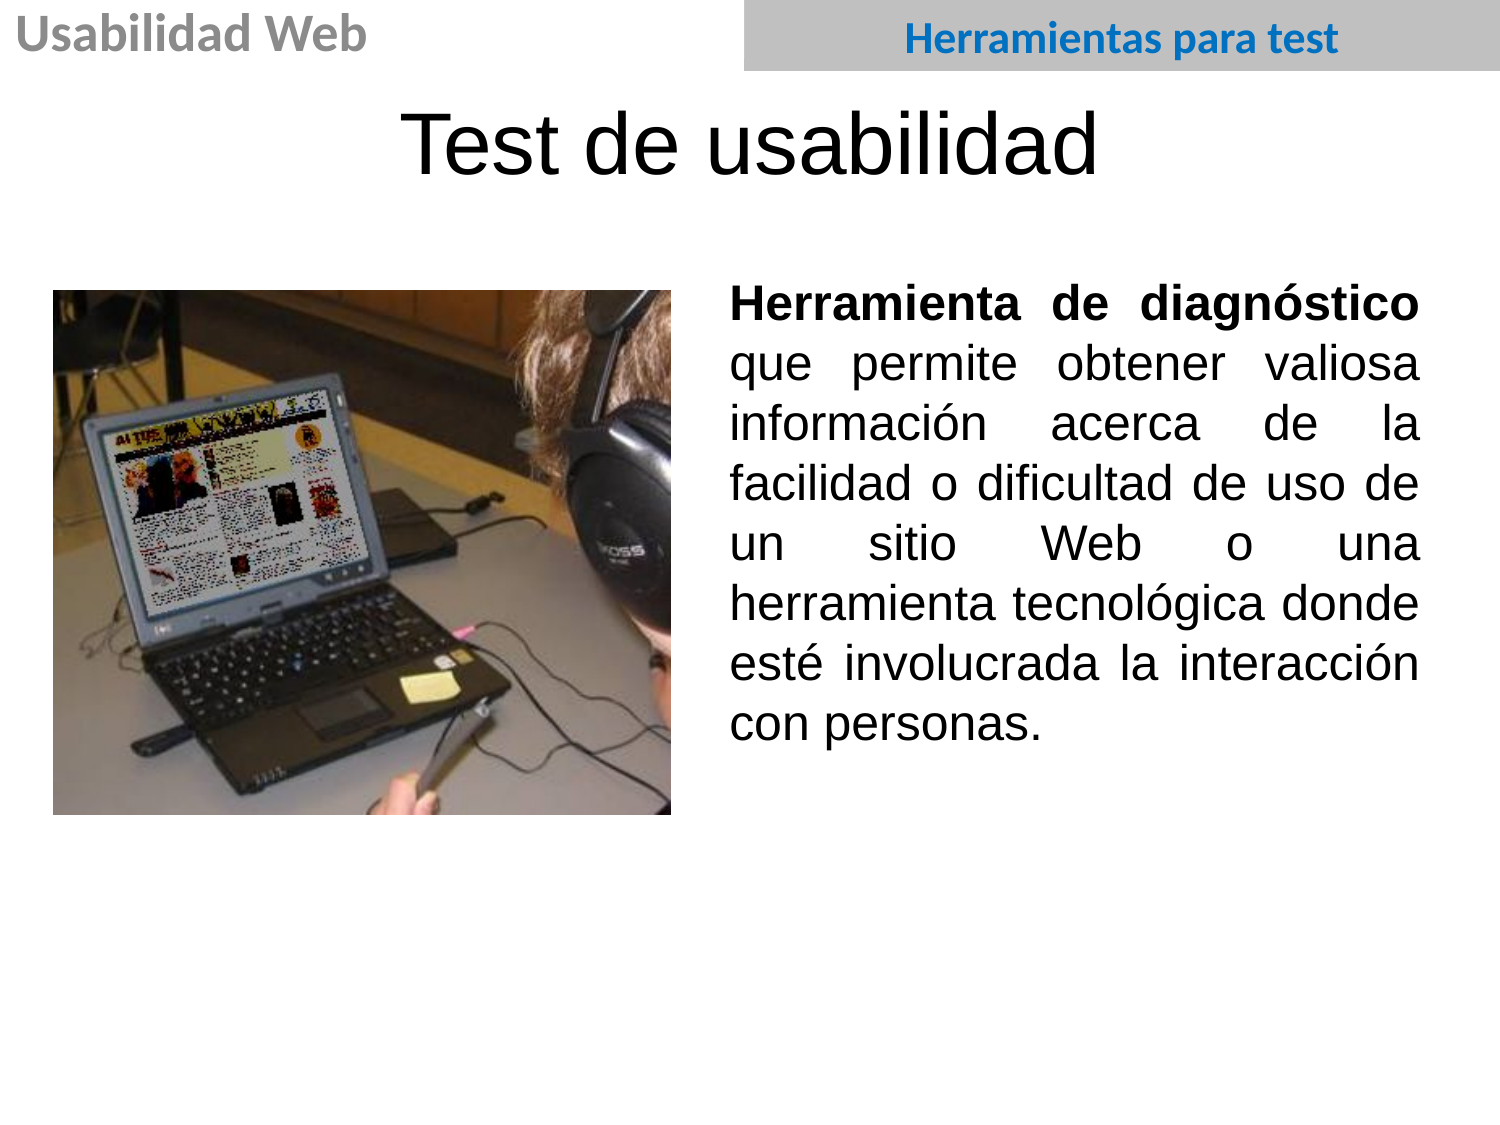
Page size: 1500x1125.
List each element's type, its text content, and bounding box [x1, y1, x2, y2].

picture [53, 290, 671, 815]
text_box Test de usabilidad [5, 60, 1495, 233]
title Usabilidad Web [0, 0, 745, 60]
title Herramientas para test [744, 0, 1500, 71]
text_box Herramienta de diagnóstico que permite obtener valiosa información acerca de la facilidad o dificultad de uso de un sitio Web o una herramienta tecnológica donde esté involucrada la interacción con personas. [714, 262, 1436, 1005]
